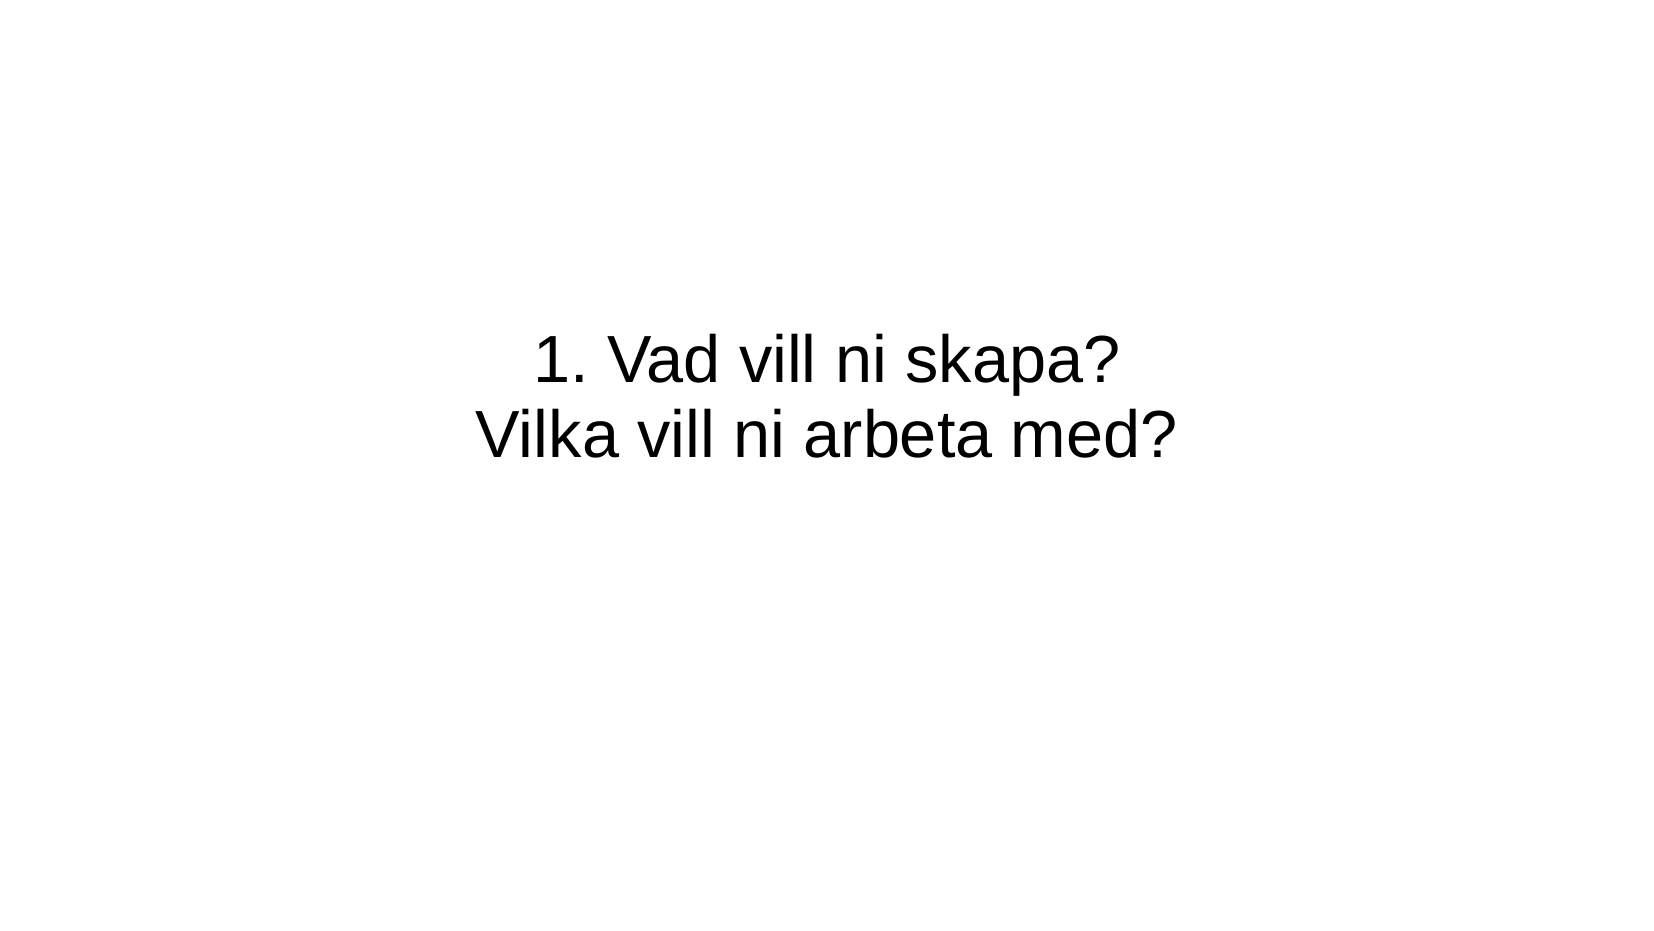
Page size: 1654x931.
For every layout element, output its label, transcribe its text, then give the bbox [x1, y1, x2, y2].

subtitle 1. Vad vill ni skapa? Vilka vill ni arbeta med? [82, 37, 1571, 757]
